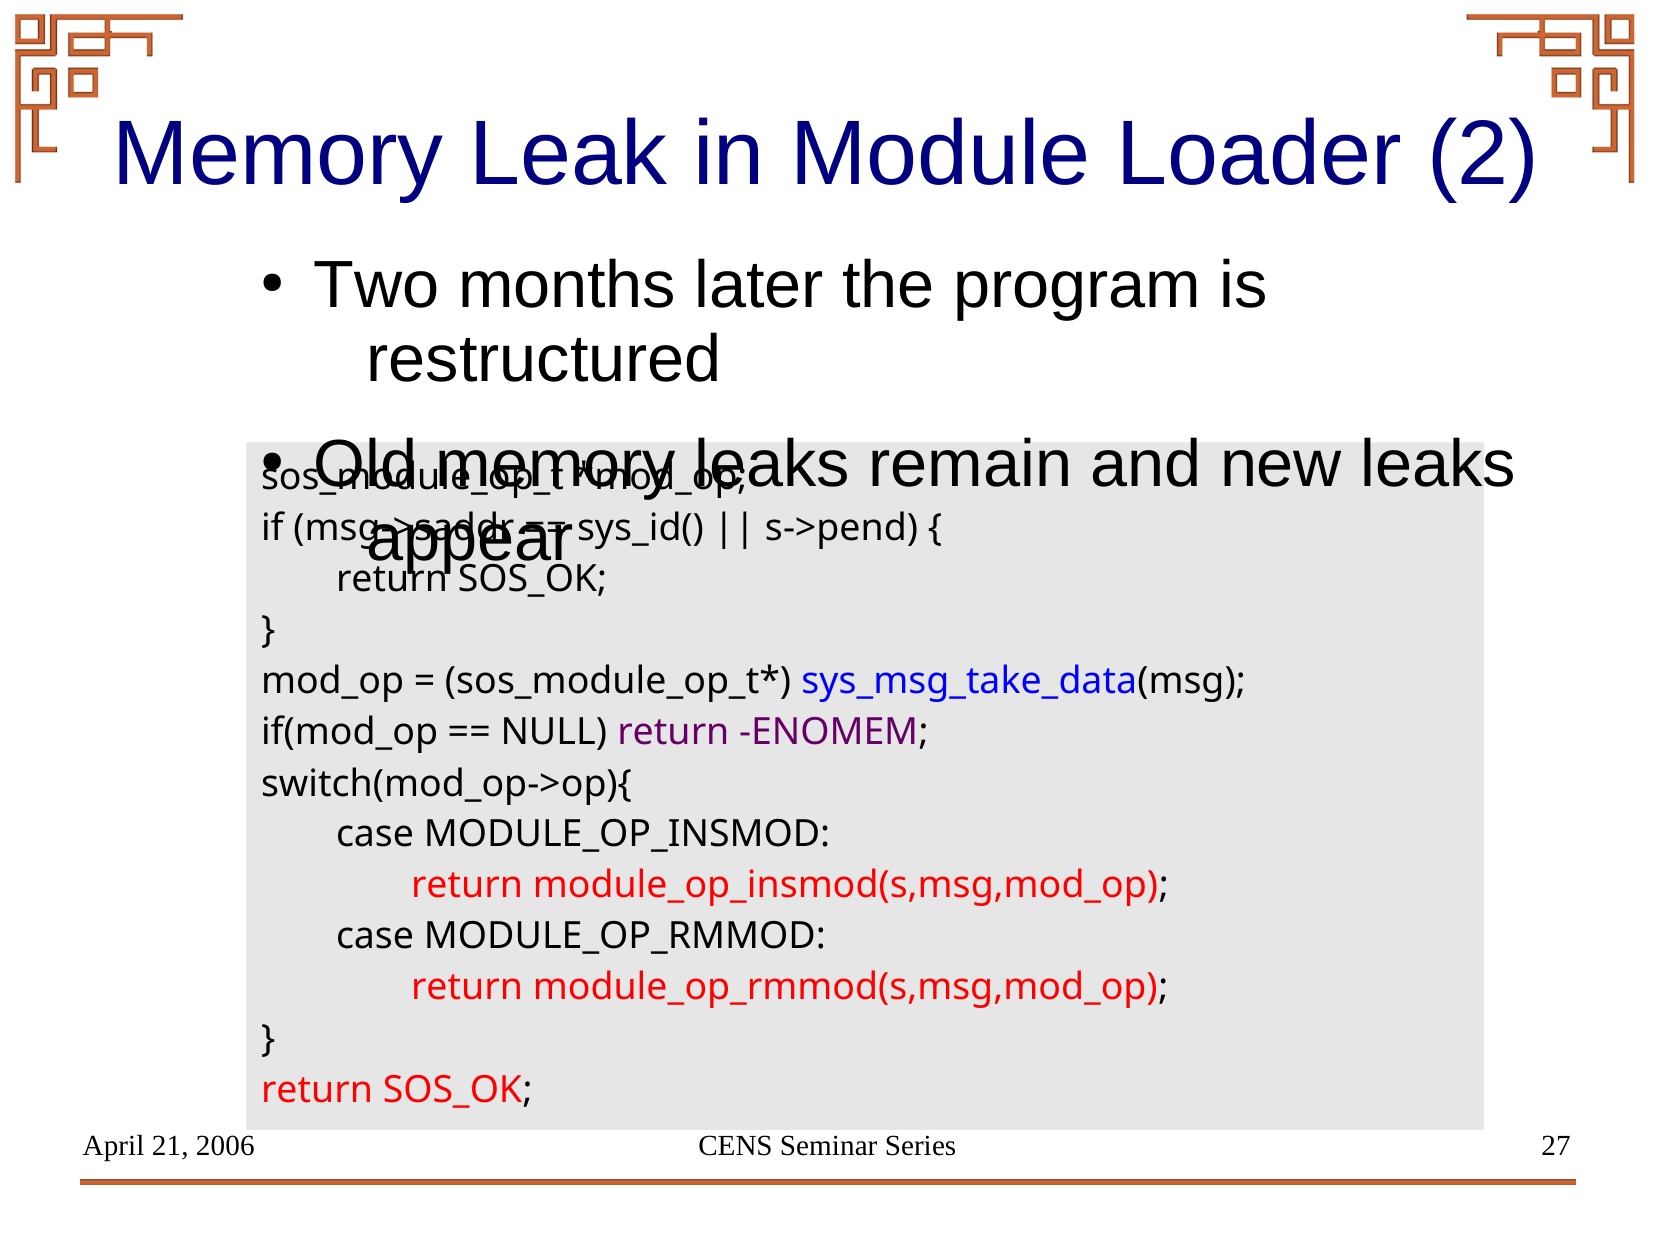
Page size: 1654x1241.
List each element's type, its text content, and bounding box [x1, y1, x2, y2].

picture [80, 1179, 1576, 1185]
picture [0, 0, 194, 194]
list Two months later the program is restructured Old memory leaks remain and new leaks appear [225, 246, 1538, 518]
text_box sos_module_op_t *mod_op; if (msg->saddr == sys_id() || s->pend) { return SOS_OK; } mod_op = (sos_module_op_t*) sys_msg_take_data(msg); if(mod_op == NULL) return -ENOMEM; switch(mod_op->op){ case MODULE_OP_INSMOD: return module_op_insmod(s,msg,mod_op); case MODULE_OP_RMMOD: return module_op_rmmod(s,msg,mod_op); } return SOS_OK; [246, 518, 1484, 1130]
title Memory Leak in Module Loader (2) [82, 49, 1571, 257]
picture [1456, 0, 1650, 194]
